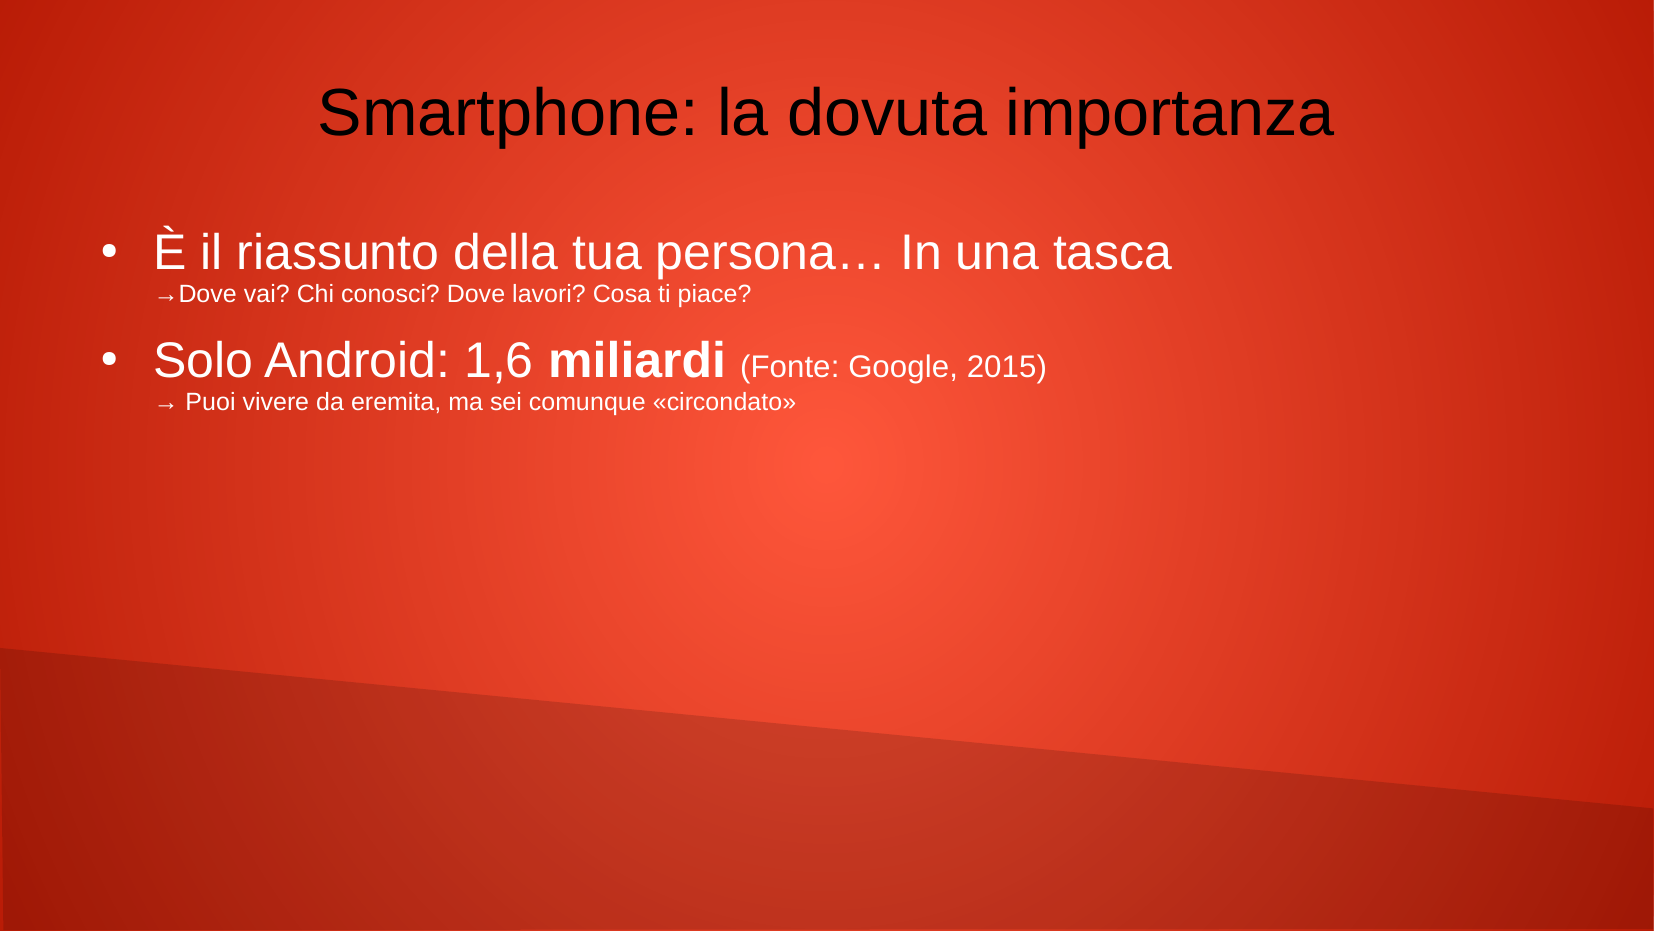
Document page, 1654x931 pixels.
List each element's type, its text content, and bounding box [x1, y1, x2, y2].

title Smartphone: la dovuta importanza [82, 35, 1571, 189]
list È il riassunto della tua persona… In una tasca →Dove vai? Chi conosci? Dove lavori? Cosa ti piace? Solo Android: 1,6 miliardi (Fonte: Google, 2015) → Puoi vivere da eremita, ma sei comunque «circondato» [82, 224, 1571, 764]
